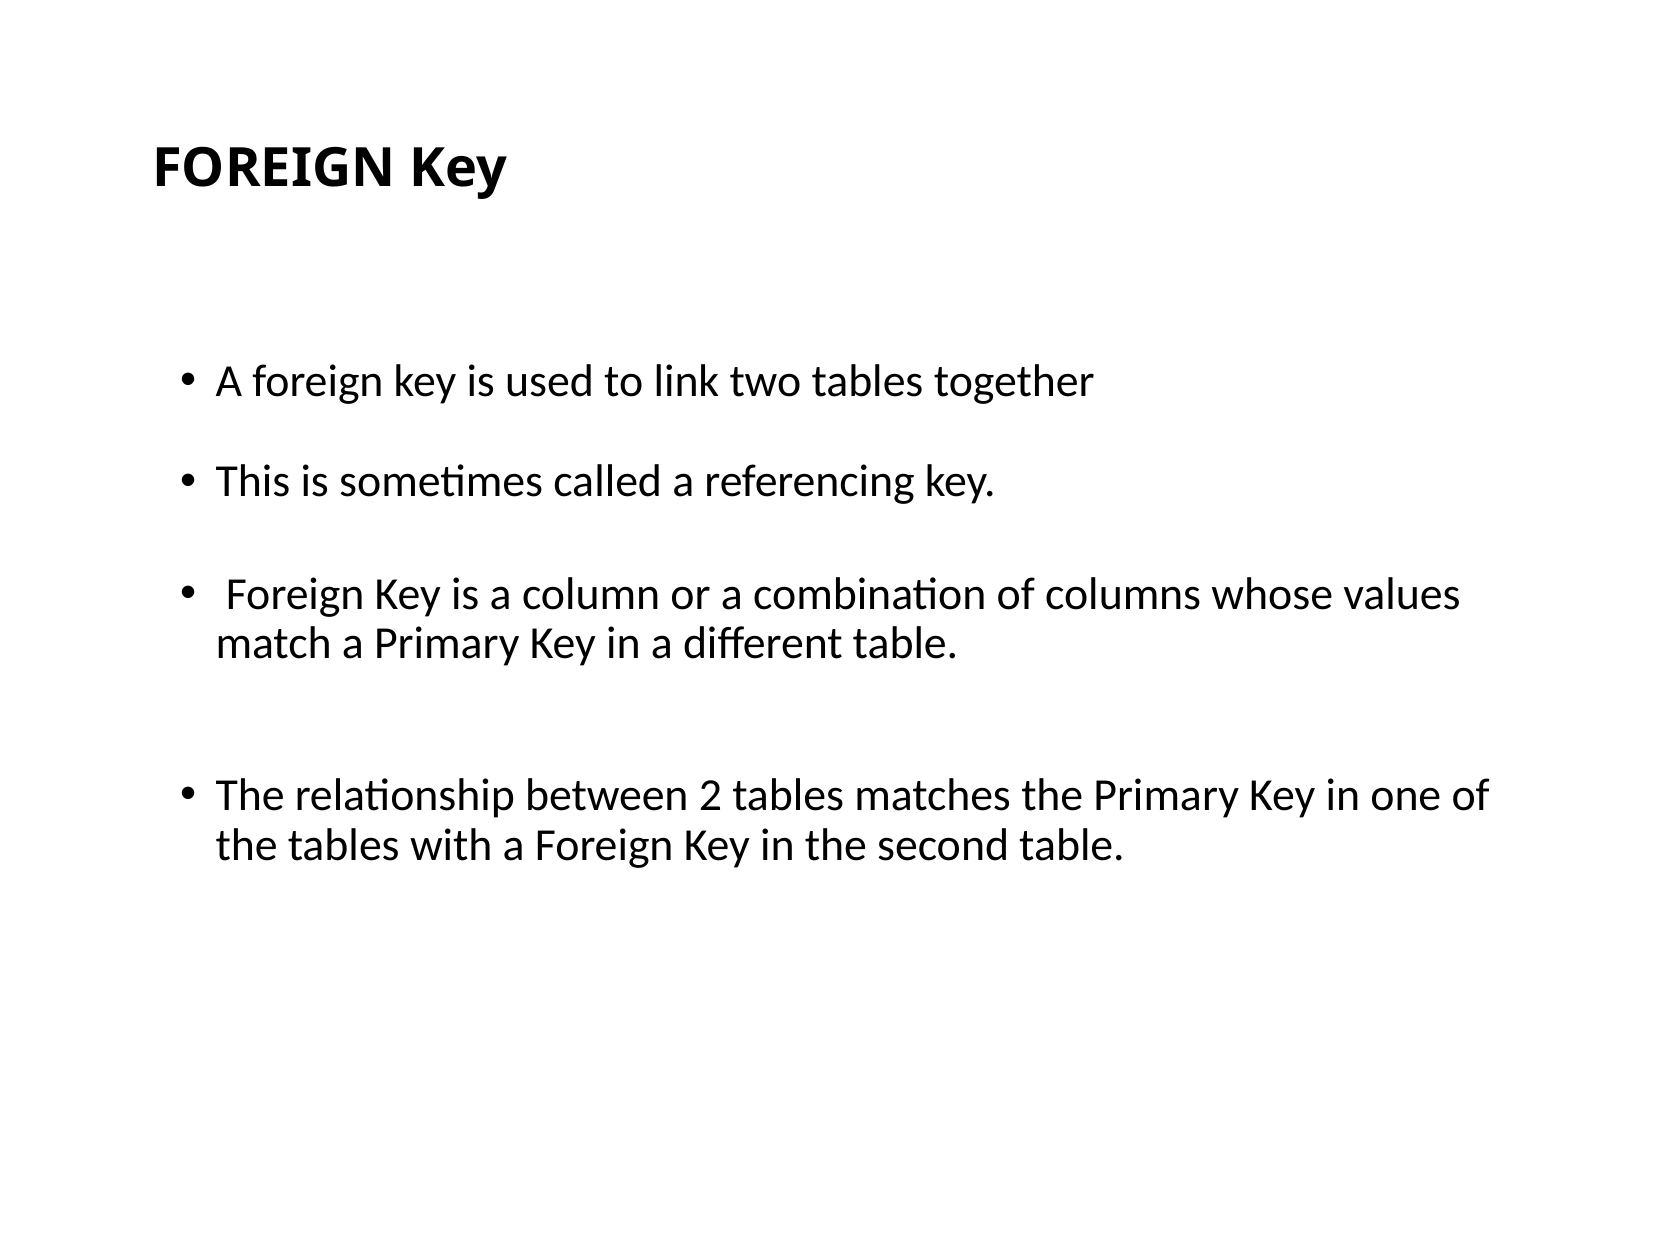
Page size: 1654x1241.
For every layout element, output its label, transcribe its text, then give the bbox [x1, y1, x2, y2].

text_box FOREIGN Key [137, 59, 1654, 278]
text_box A foreign key is used to link two tables together This is sometimes called a referencing key. Foreign Key is a column or a combination of columns whose values match a Primary Key in a different table. The relationship between 2 tables matches the Primary Key in one of the tables with a Foreign Key in the second table. [165, 349, 1571, 1063]
